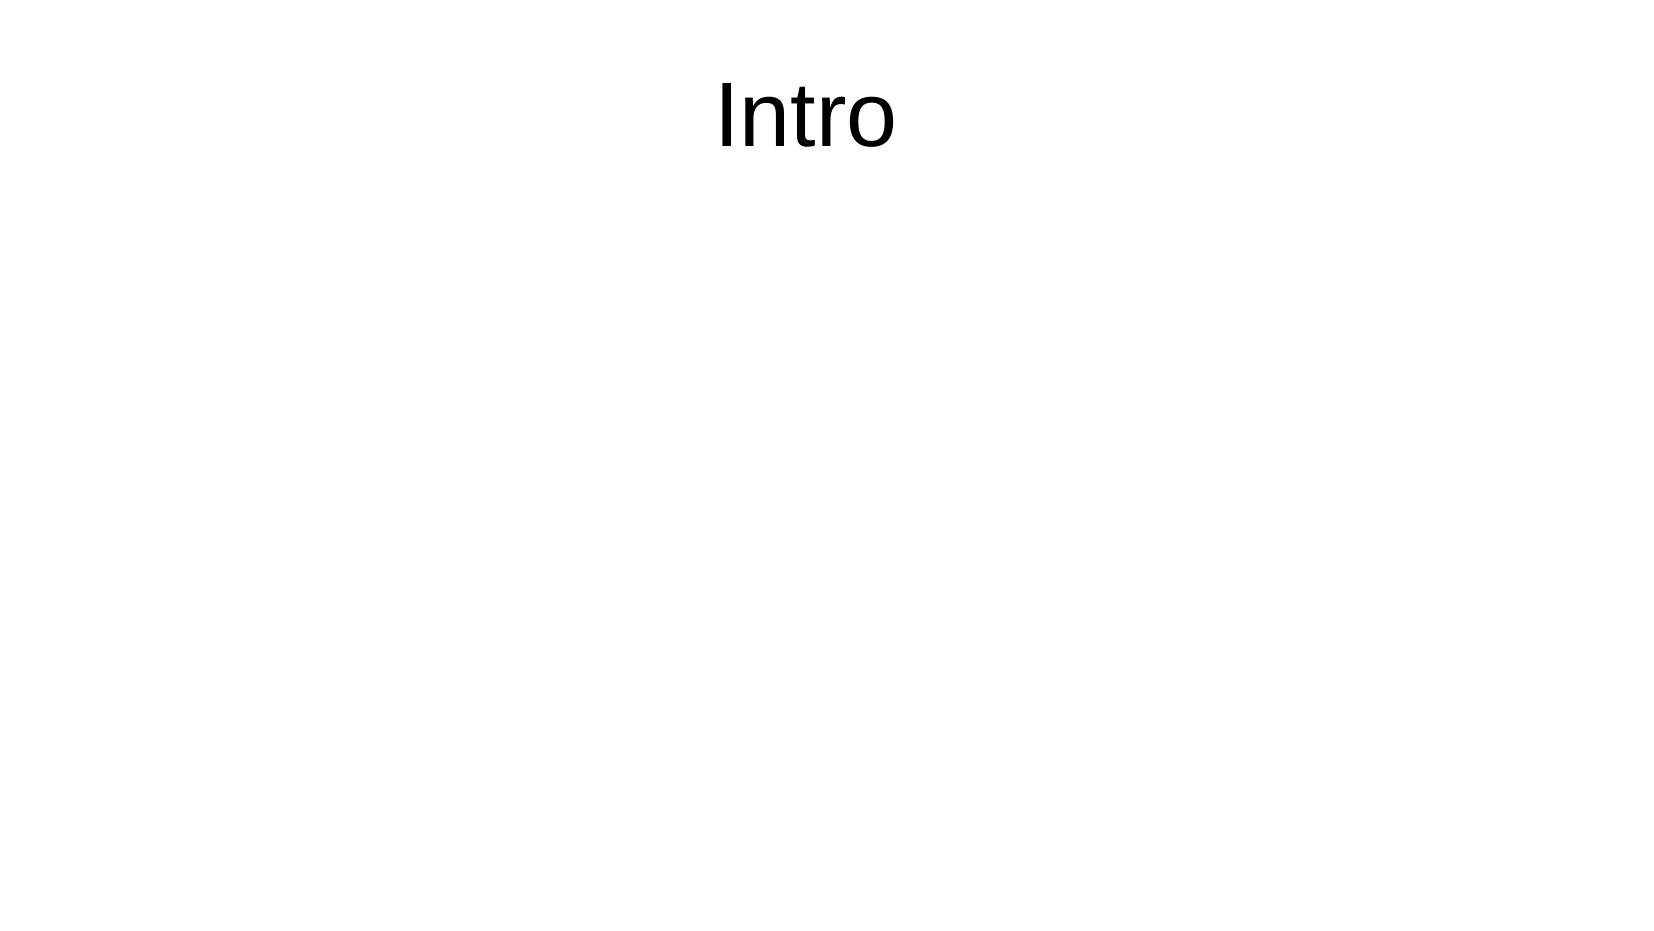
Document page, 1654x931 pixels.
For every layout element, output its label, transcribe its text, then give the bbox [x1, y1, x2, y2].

title Intro [82, 37, 1571, 193]
